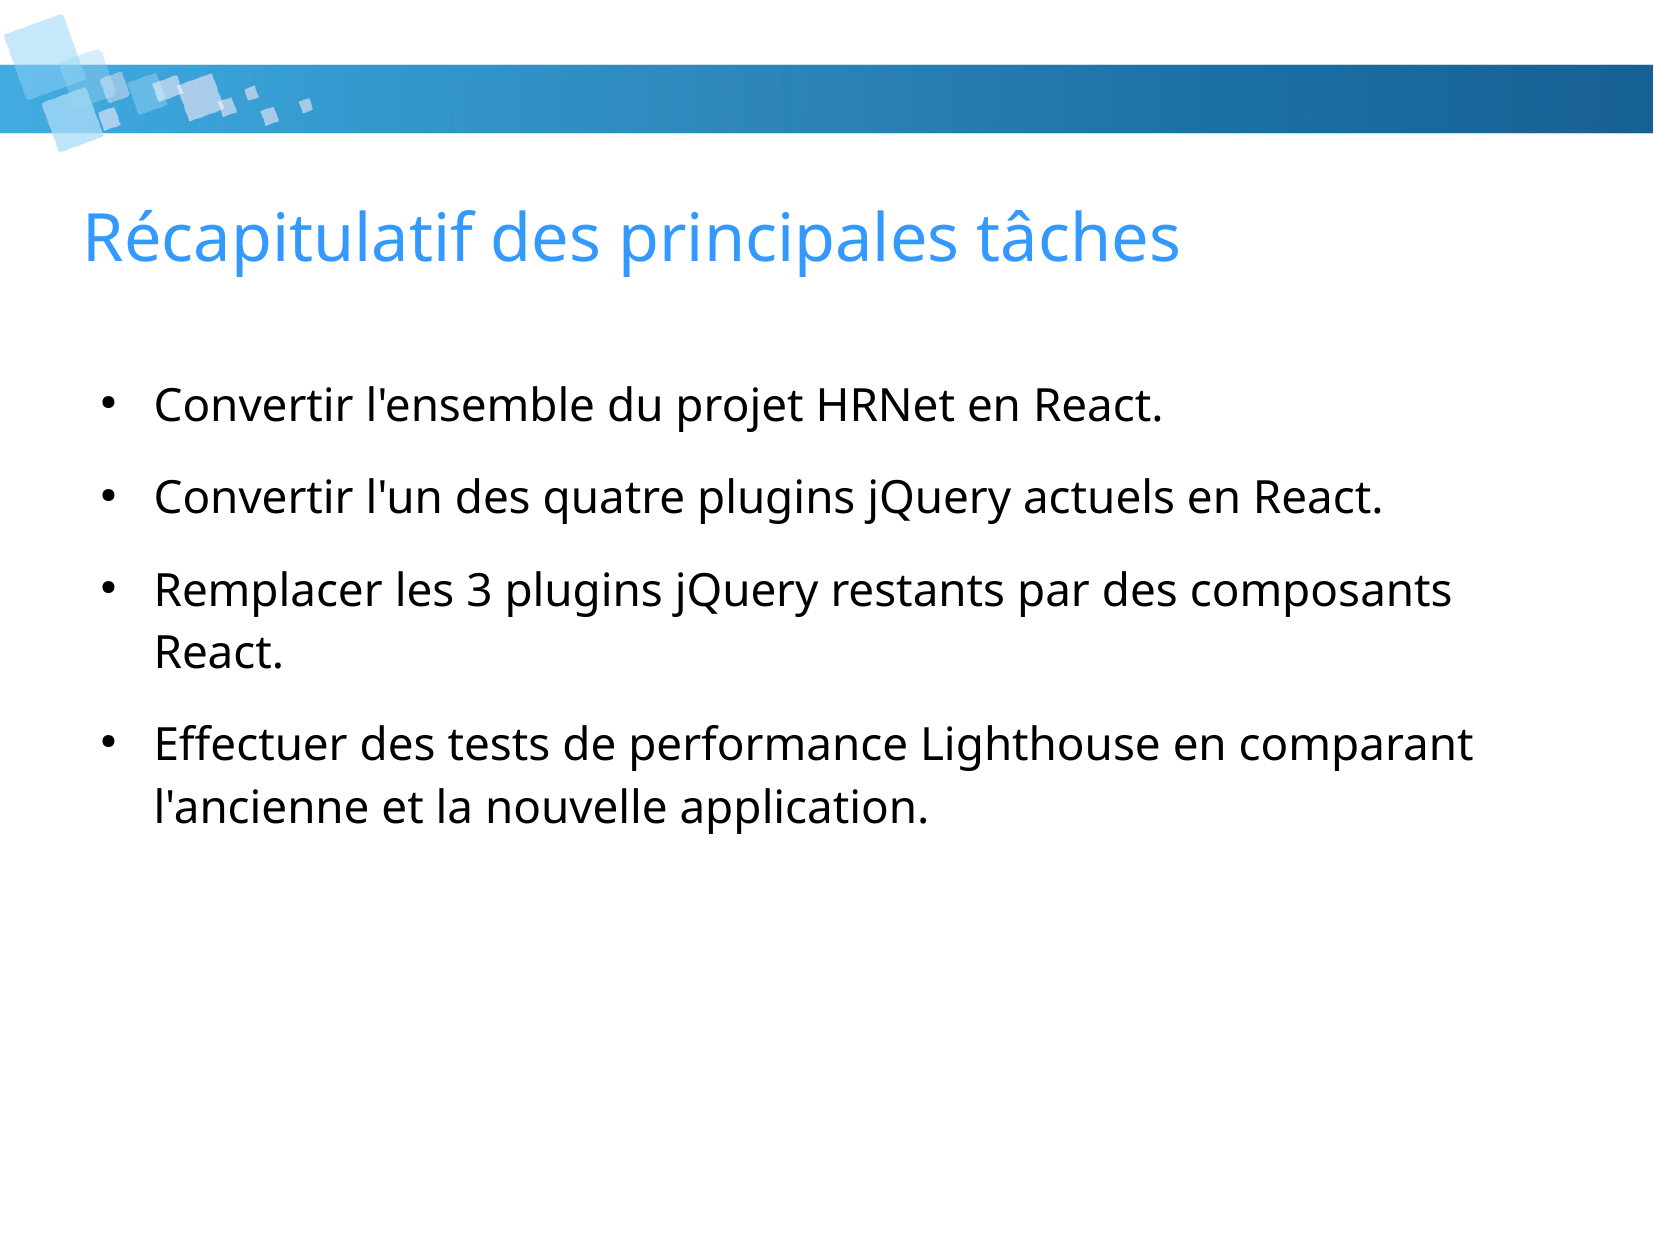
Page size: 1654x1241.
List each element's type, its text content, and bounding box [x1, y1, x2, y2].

picture [0, 0, 1653, 1238]
list Convertir l'ensemble du projet HRNet en React. Convertir l'un des quatre plugins jQuery actuels en React. Remplacer les 3 plugins jQuery restants par des composants React. Effectuer des tests de performance Lighthouse en comparant l'ancienne et la nouvelle application. [82, 372, 1571, 968]
title Récapitulatif des principales tâches [82, 139, 1571, 332]
